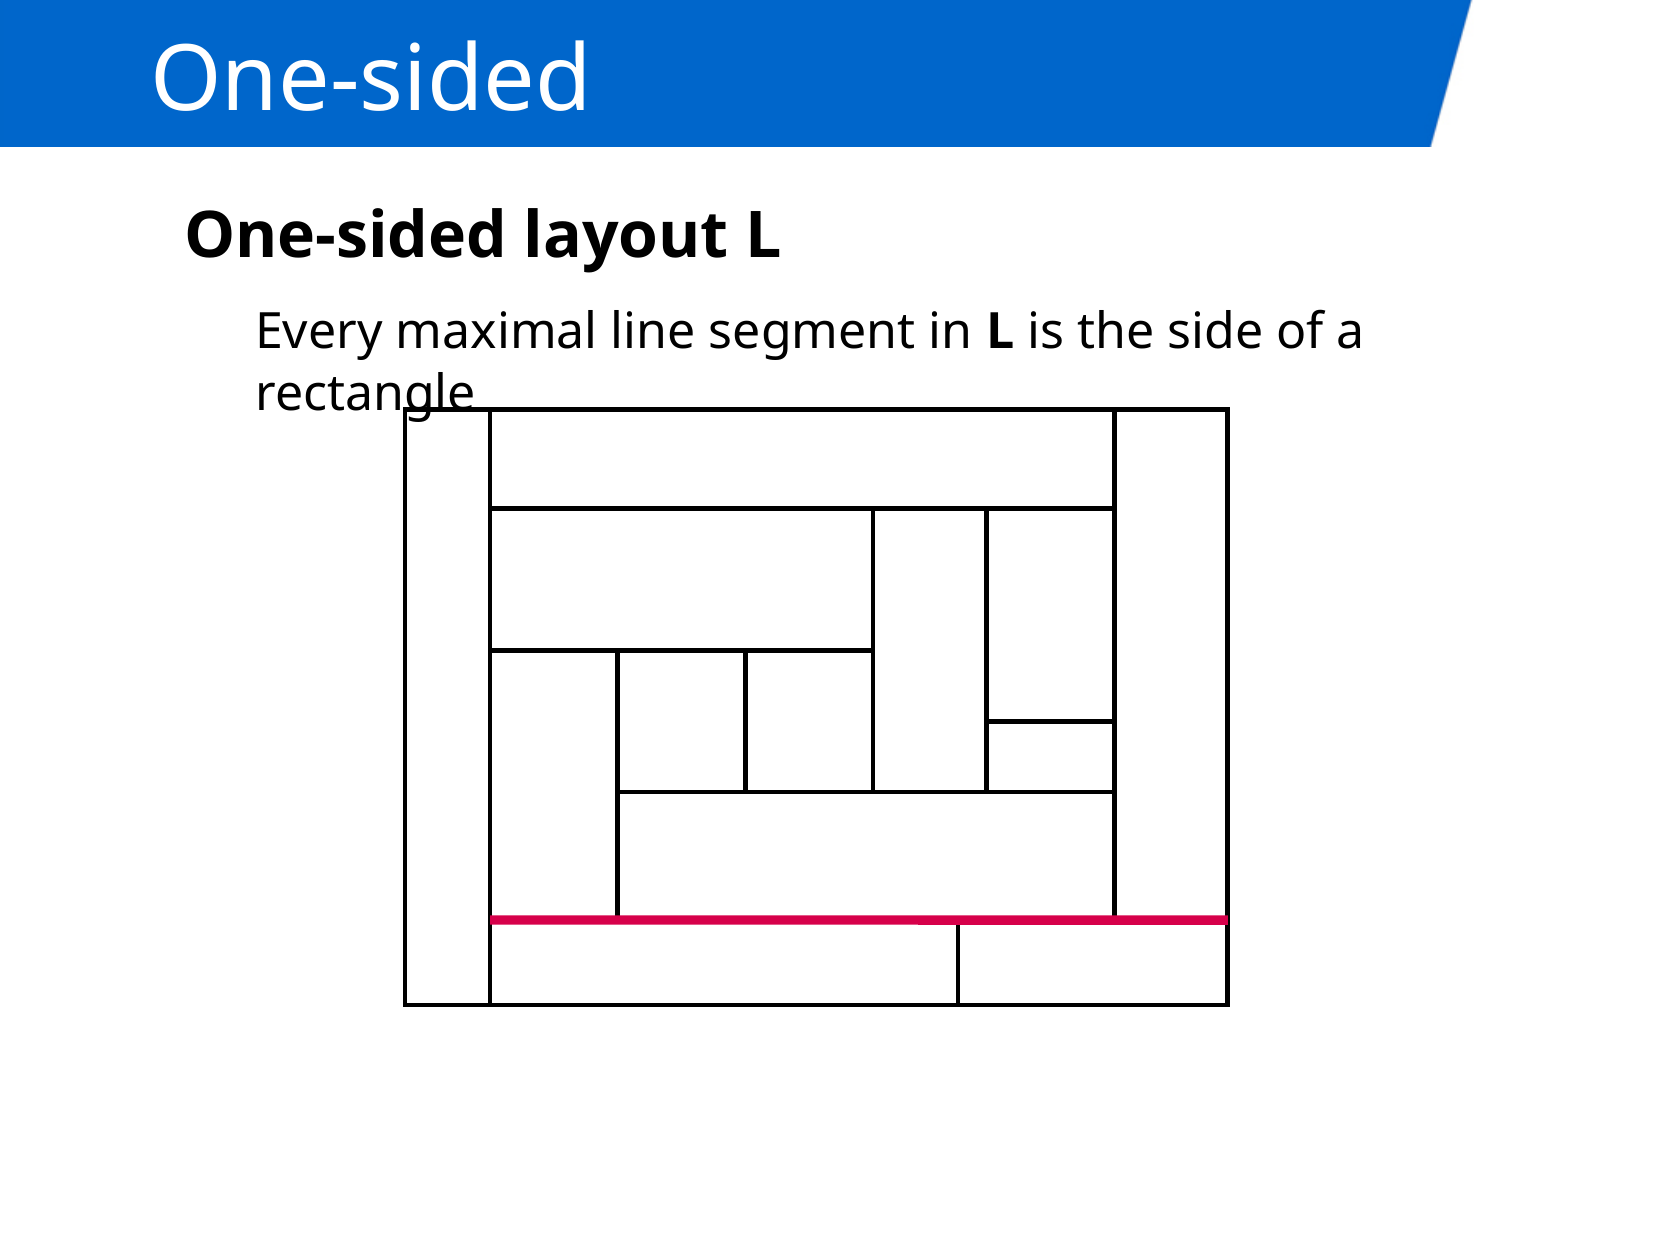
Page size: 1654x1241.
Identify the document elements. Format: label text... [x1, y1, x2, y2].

title One-sided [150, 15, 1456, 136]
picture [0, 0, 1474, 147]
list One-sided layout L Every maximal line segment in L is the side of a rectangle [113, 195, 1540, 1118]
